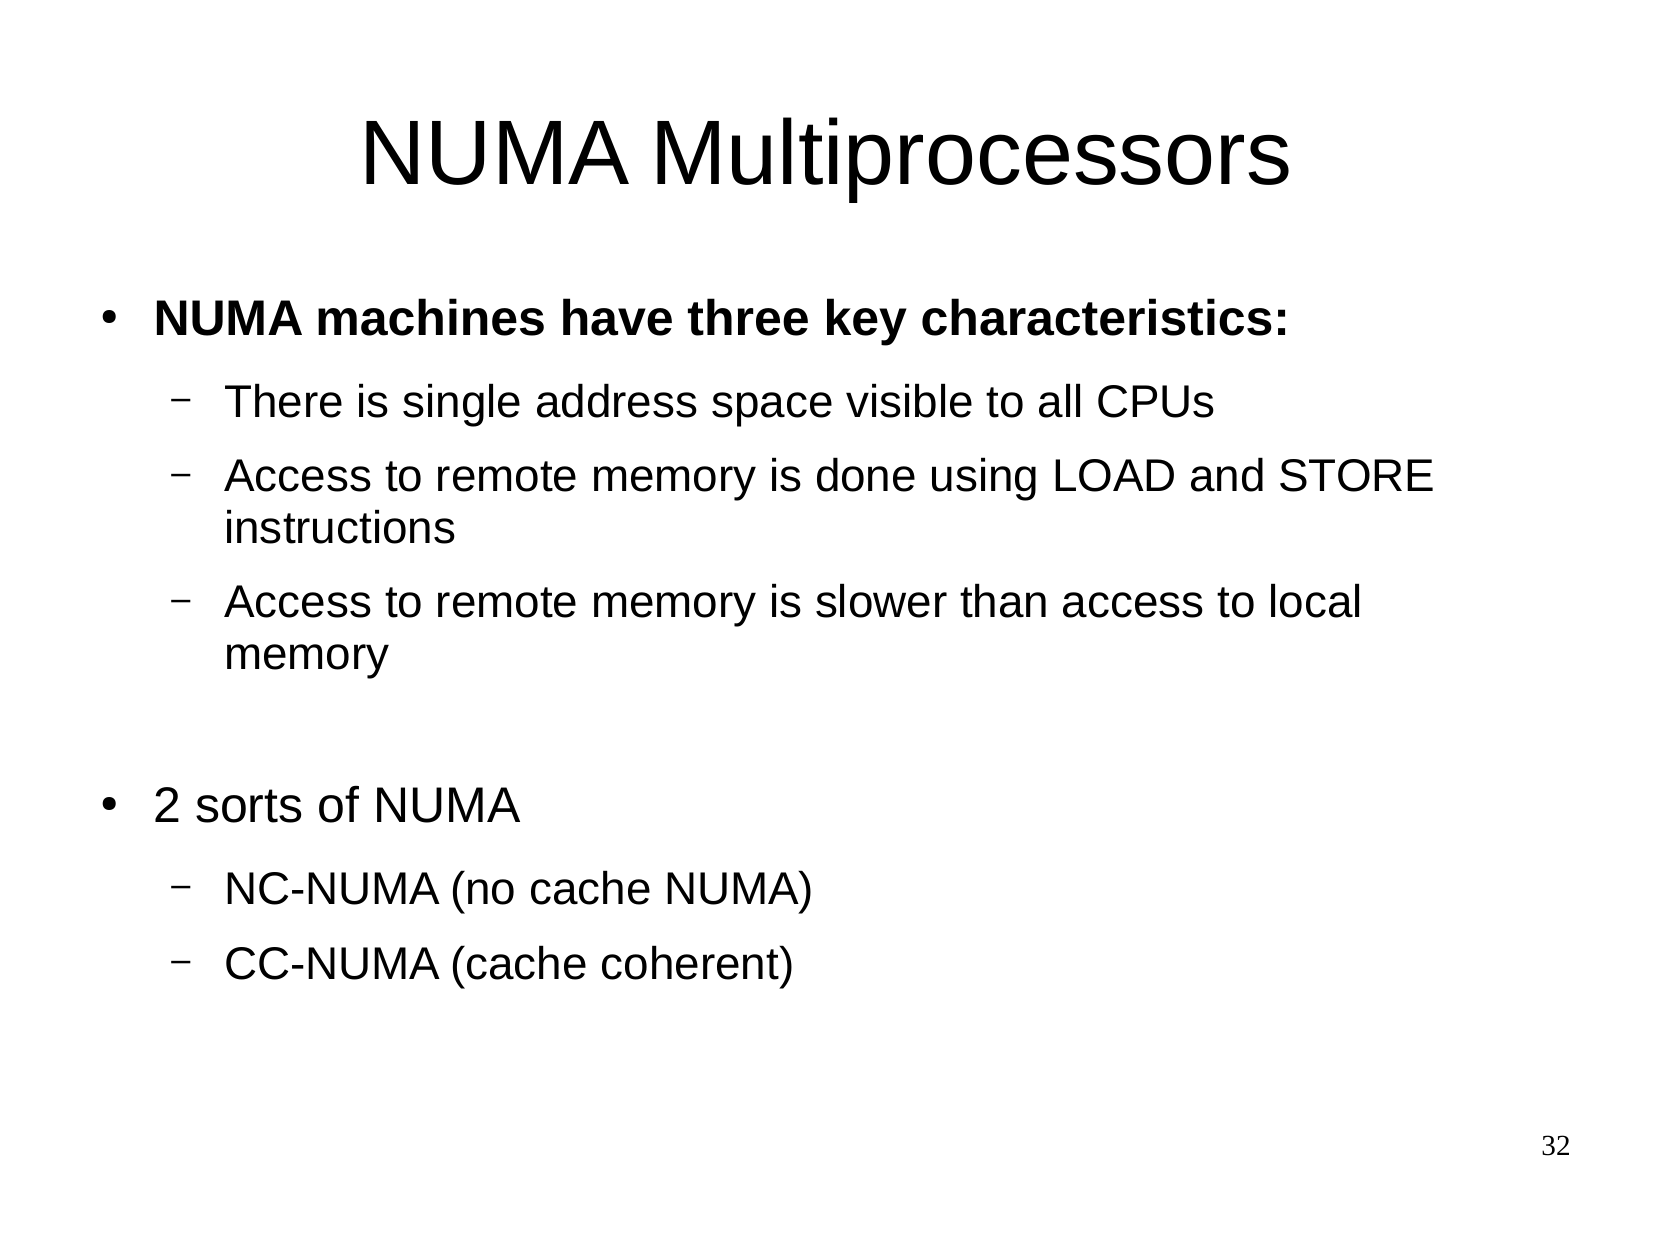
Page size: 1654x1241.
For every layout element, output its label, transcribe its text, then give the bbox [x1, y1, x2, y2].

list NUMA machines have three key characteristics: There is single address space visible to all CPUs Access to remote memory is done using LOAD and STORE instructions Access to remote memory is slower than access to local memory 2 sorts of NUMA NC-NUMA (no cache NUMA) CC-NUMA (cache coherent) [82, 290, 1538, 1010]
title NUMA Multiprocessors [82, 49, 1571, 257]
